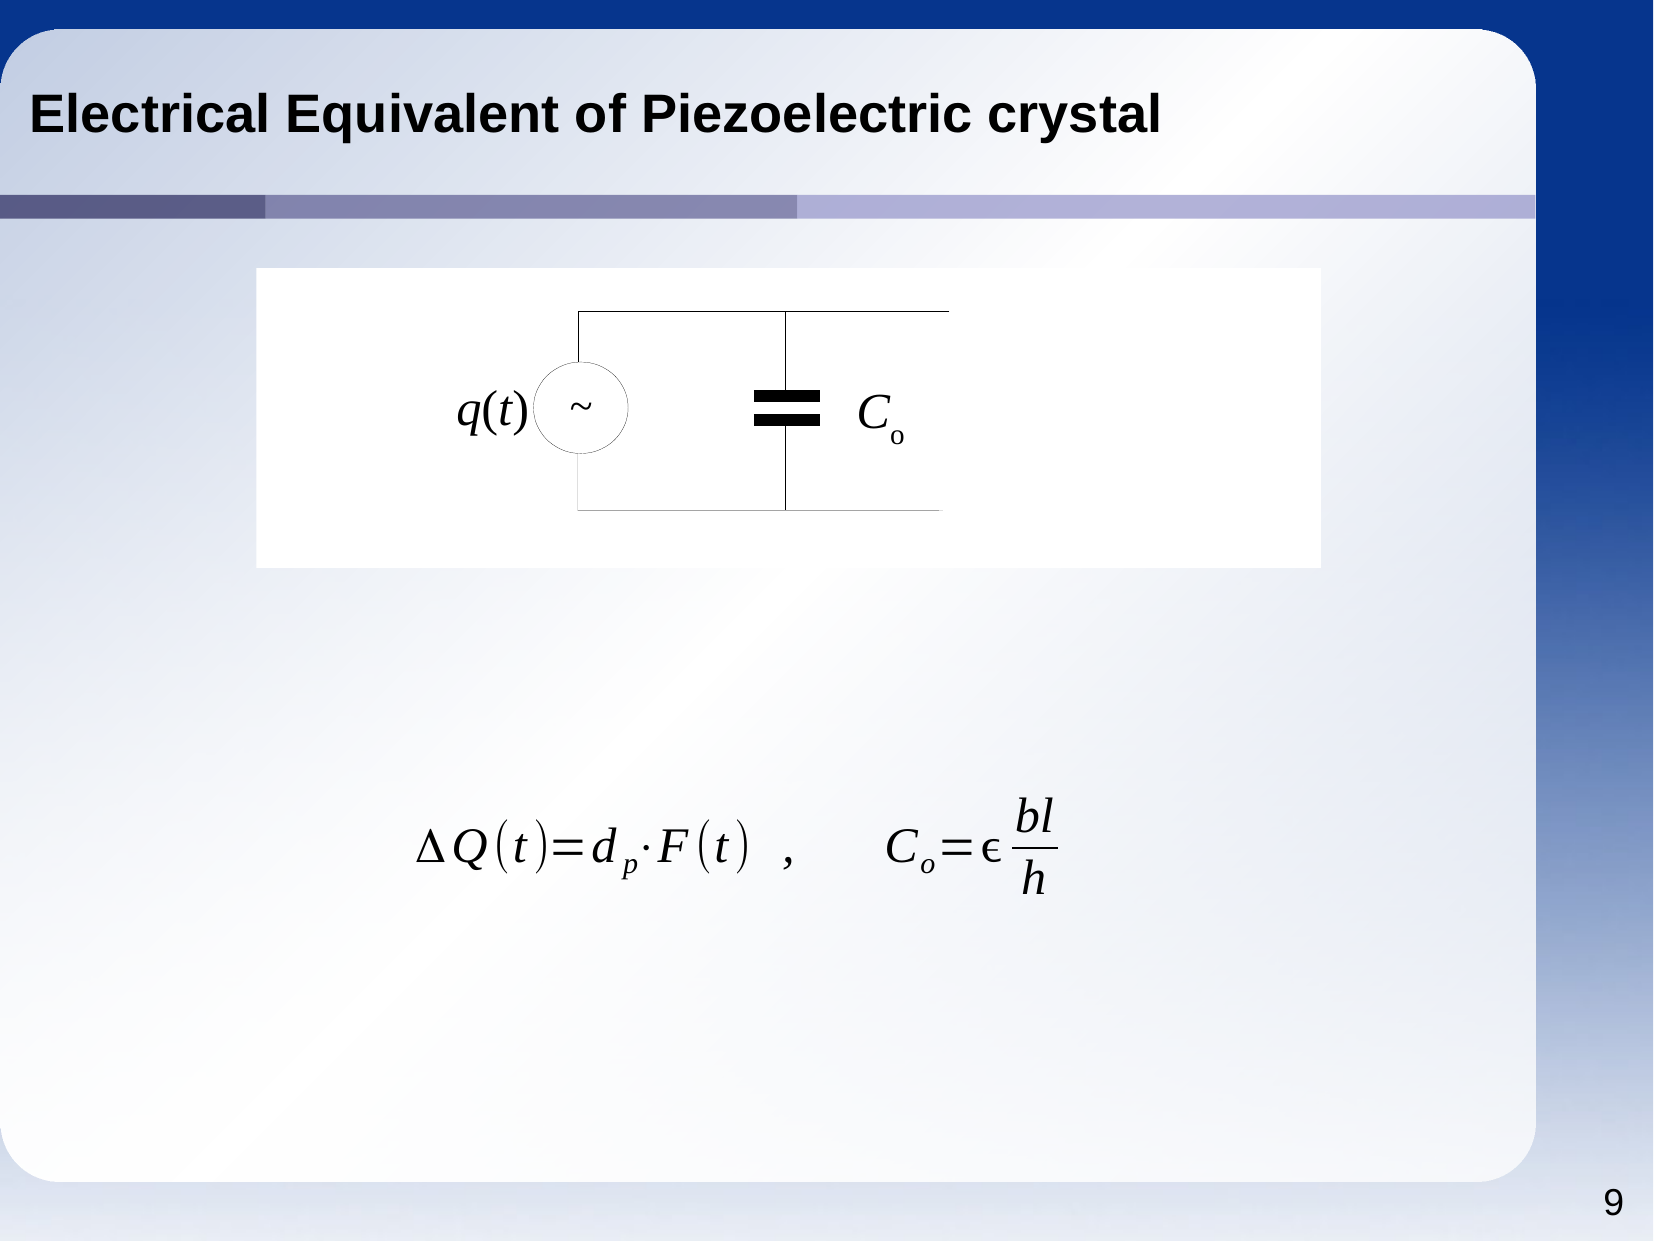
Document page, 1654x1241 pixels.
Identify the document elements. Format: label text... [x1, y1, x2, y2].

title Electrical Equivalent of Piezoelectric crystal [29, 49, 1506, 178]
chart [407, 788, 1066, 907]
chart [256, 267, 1322, 568]
picture [0, 0, 1654, 1241]
